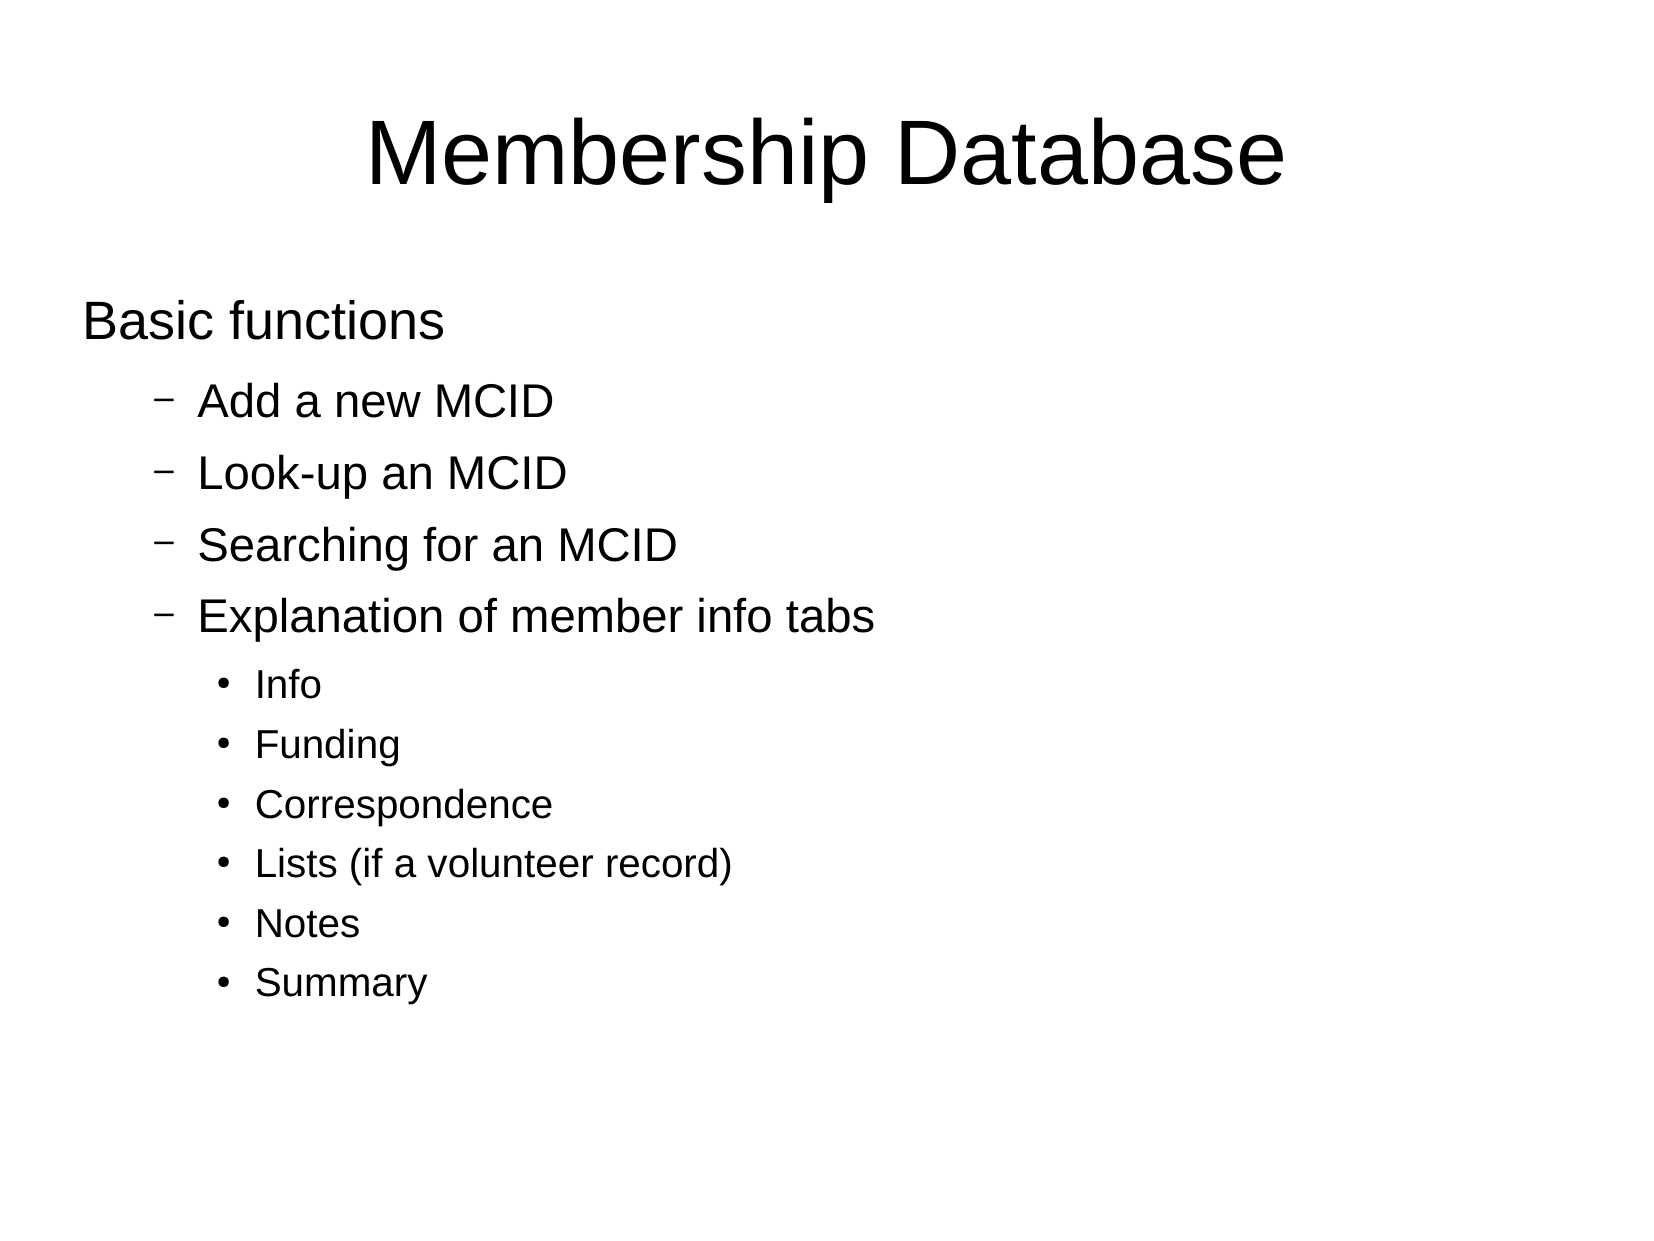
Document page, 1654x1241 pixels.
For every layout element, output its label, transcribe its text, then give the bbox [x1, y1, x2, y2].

title Membership Database [82, 49, 1571, 257]
list Basic functions Add a new MCID Look-up an MCID Searching for an MCID Explanation of member info tabs Info Funding Correspondence Lists (if a volunteer record) Notes Summary [82, 290, 1571, 1010]
